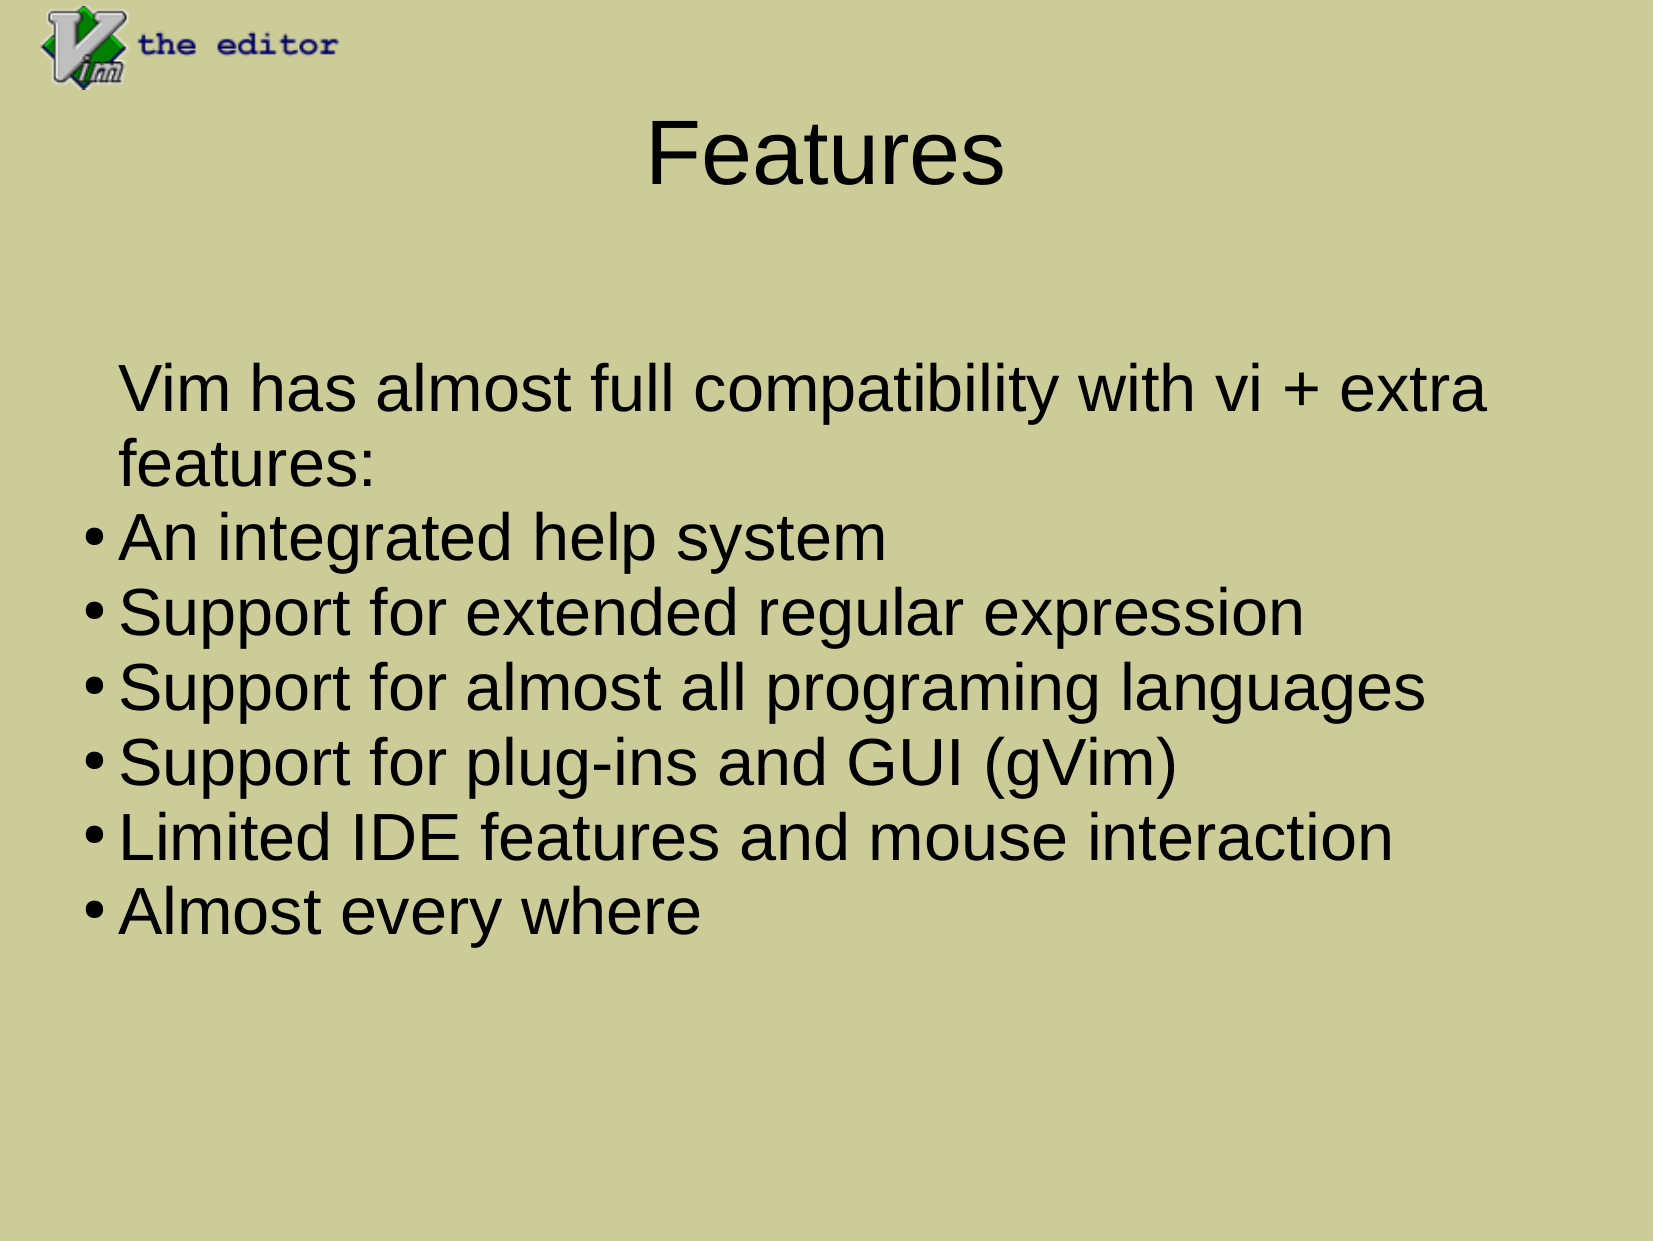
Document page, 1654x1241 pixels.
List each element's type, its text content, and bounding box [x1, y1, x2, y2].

title Features [82, 49, 1571, 257]
subtitle Vim has almost full compatibility with vi + extra features: An integrated help system Support for extended regular expression Support for almost all programing languages Support for plug-ins and GUI (gVim) Limited IDE features and mouse interaction Almost every where [82, 290, 1571, 1010]
picture [6, 6, 341, 91]
